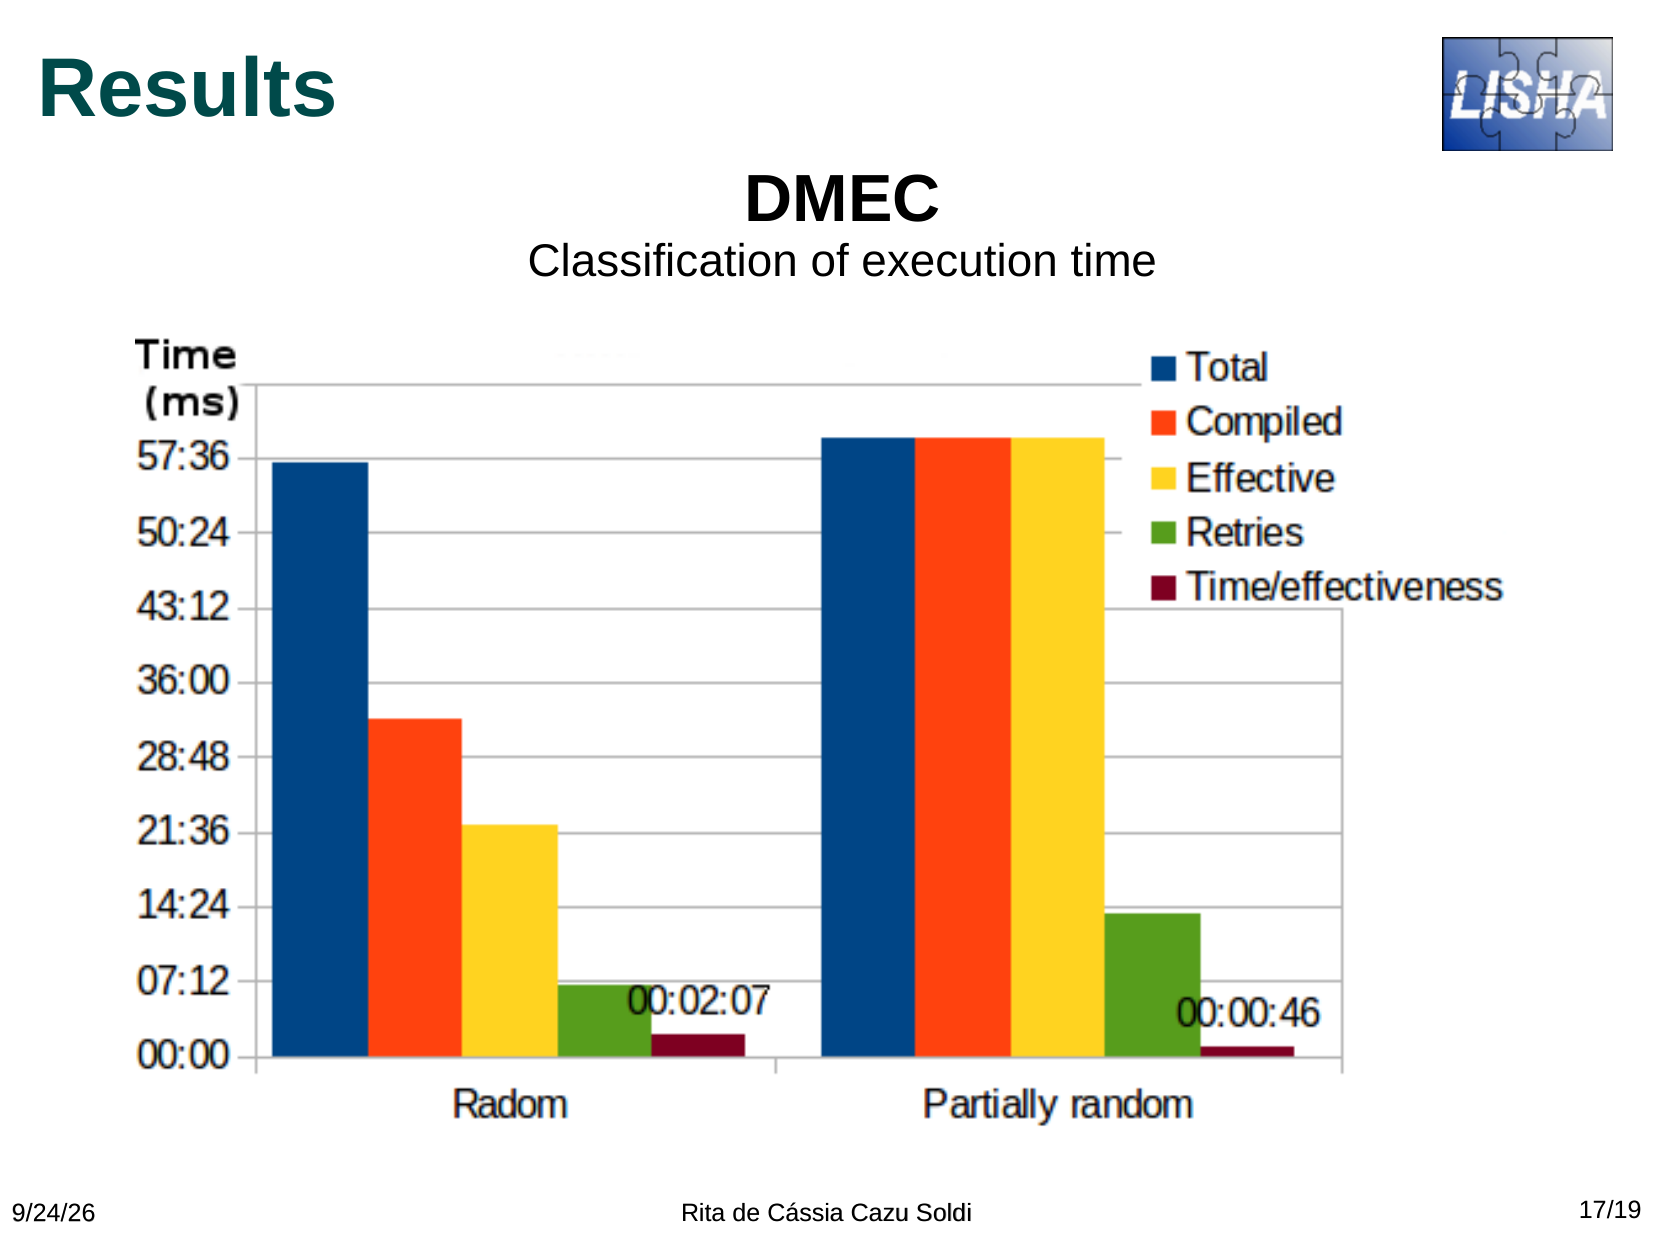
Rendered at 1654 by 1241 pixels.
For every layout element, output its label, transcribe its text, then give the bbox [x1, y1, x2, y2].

picture [1442, 37, 1613, 151]
picture [135, 330, 1519, 1131]
subtitle DMEC Classification of execution time [37, 160, 1613, 390]
title Results [37, 37, 1426, 151]
